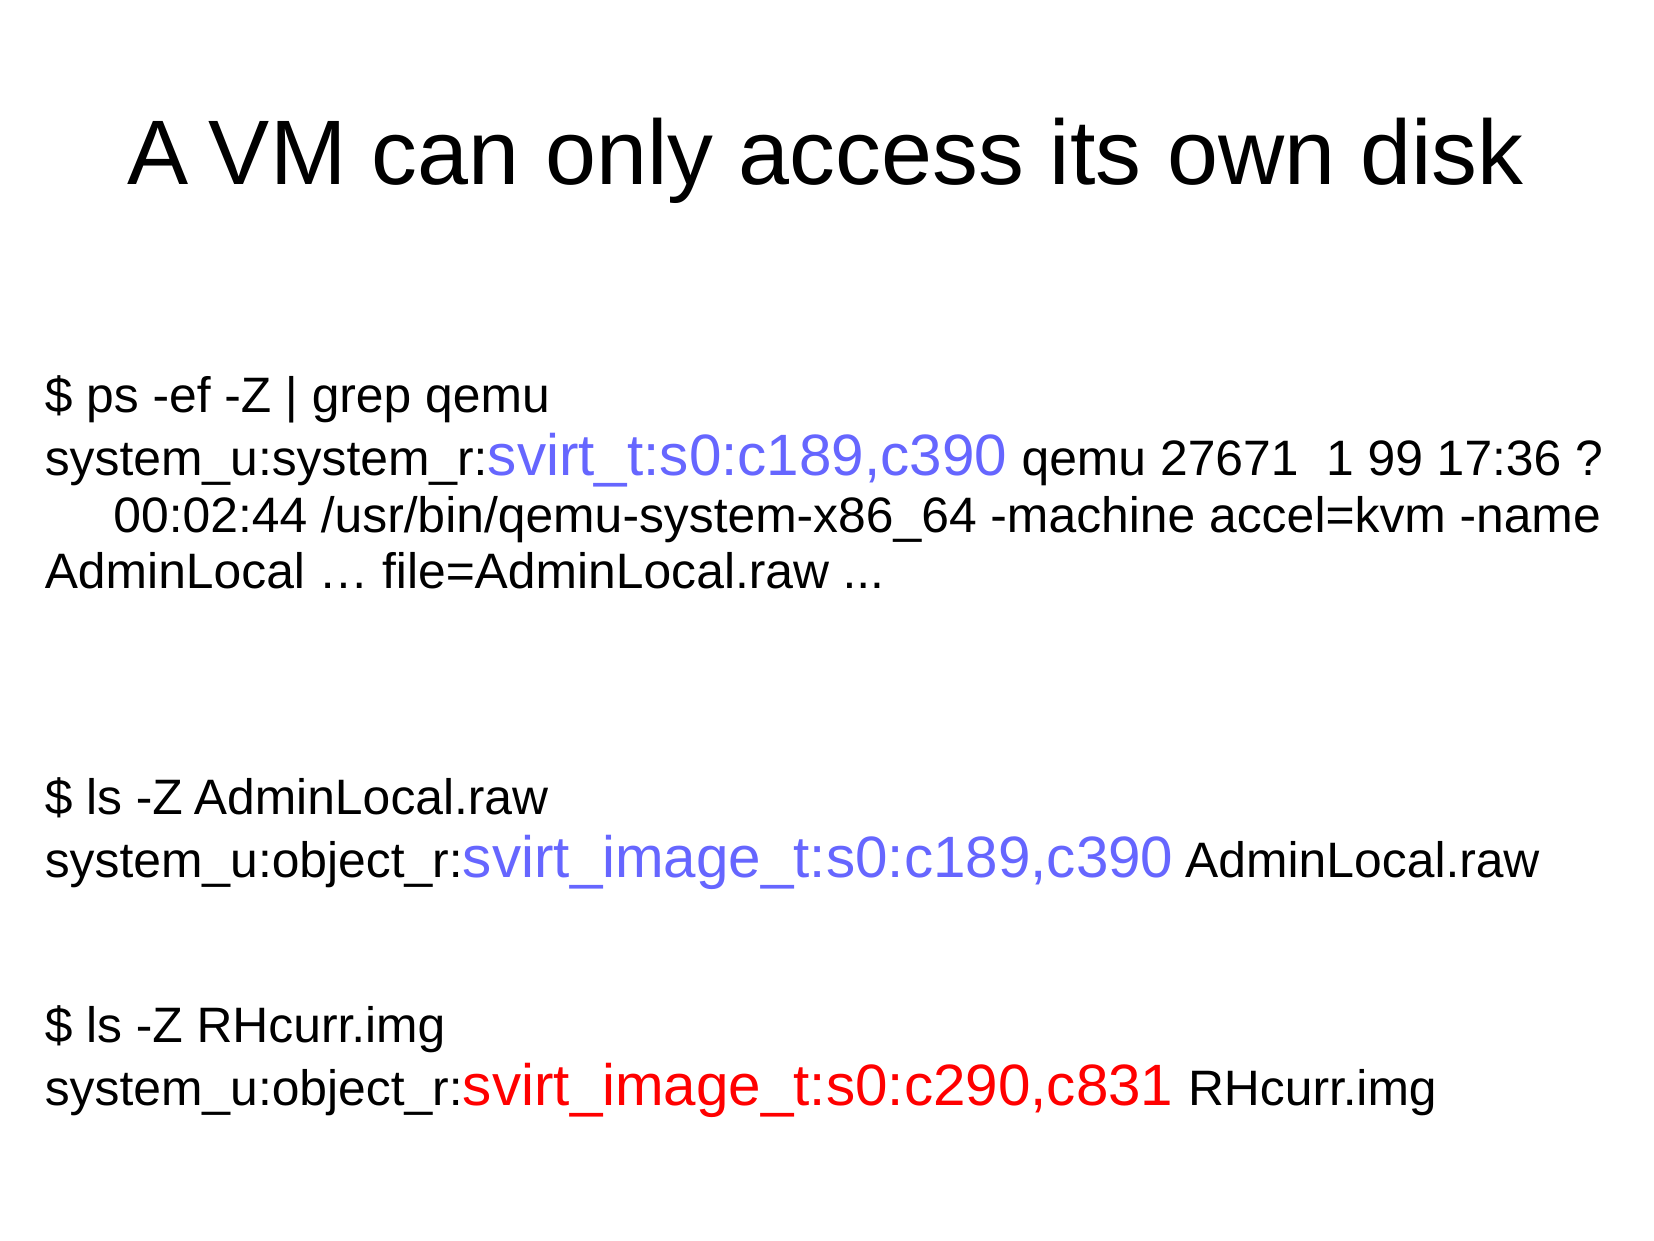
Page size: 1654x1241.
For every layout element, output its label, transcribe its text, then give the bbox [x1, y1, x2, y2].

text_box $ ls -Z AdminLocal.raw system_u:object_r:svirt_image_t:s0:c189,c390 AdminLocal.raw [29, 761, 1620, 945]
text_box $ ps -ef -Z | grep qemu system_u:system_r:svirt_t:s0:c189,c390 qemu 27671 1 99 17:36 ? 00:02:44 /usr/bin/qemu-system-x86_64 -machine accel=kvm -name AdminLocal … file=AdminLocal.raw ... [29, 359, 1652, 635]
text_box $ ls -Z RHcurr.img system_u:object_r:svirt_image_t:s0:c290,c831 RHcurr.img [29, 989, 1605, 1153]
title A VM can only access its own disk [82, 49, 1571, 257]
